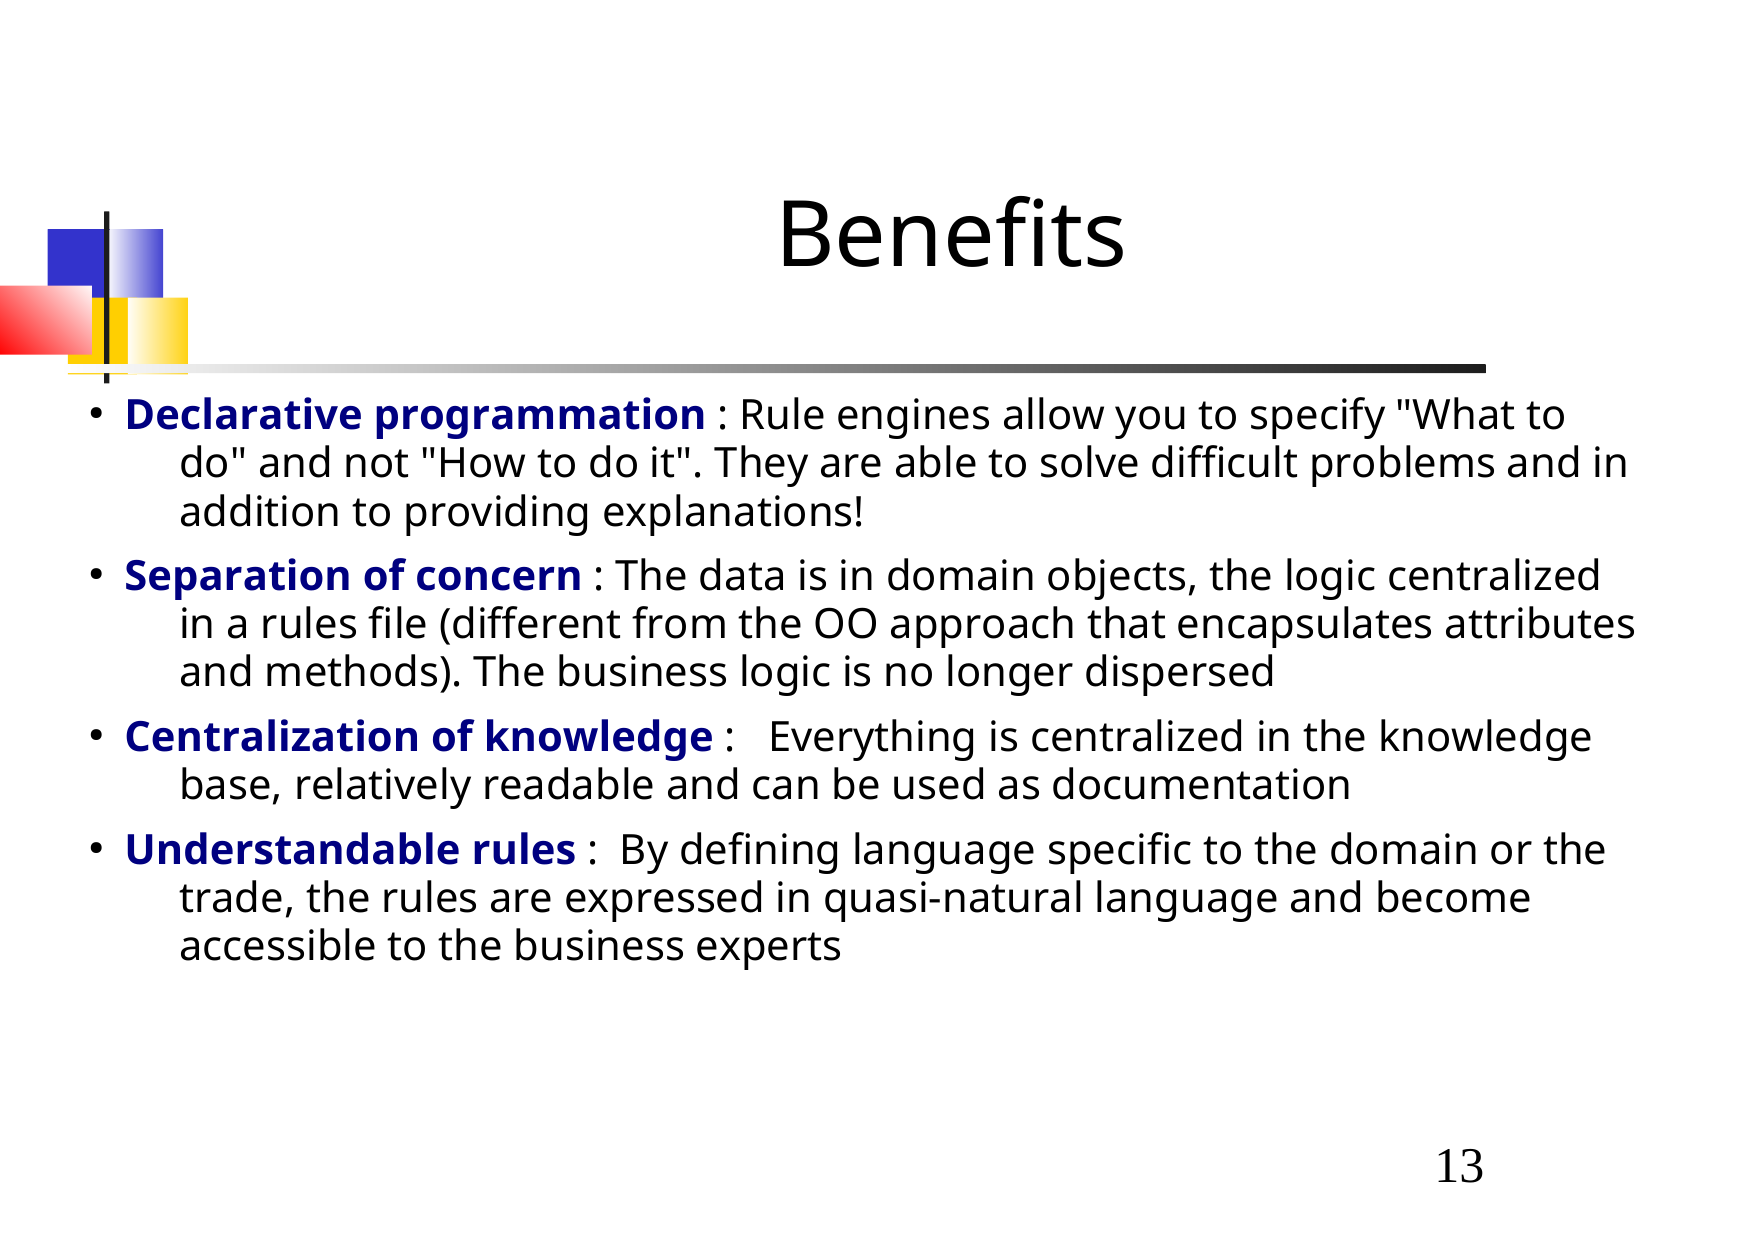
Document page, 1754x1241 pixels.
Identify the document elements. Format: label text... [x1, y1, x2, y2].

title Benefits [236, 145, 1667, 325]
list Declarative programmation : Rule engines allow you to specify "What to do" and not "How to do it". They are able to solve difficult problems and in addition to providing explanations! Separation of concern : The data is in domain objects, the logic centralized in a rules file (different from the OO approach that encapsulates attributes and methods). The business logic is no longer dispersed Centralization of knowledge : Everything is centralized in the knowledge base, relatively readable and can be used as documentation Understandable rules : By defining language specific to the domain or the trade, the rules are expressed in quasi-natural language and become accessible to the business experts [72, 383, 1652, 1120]
